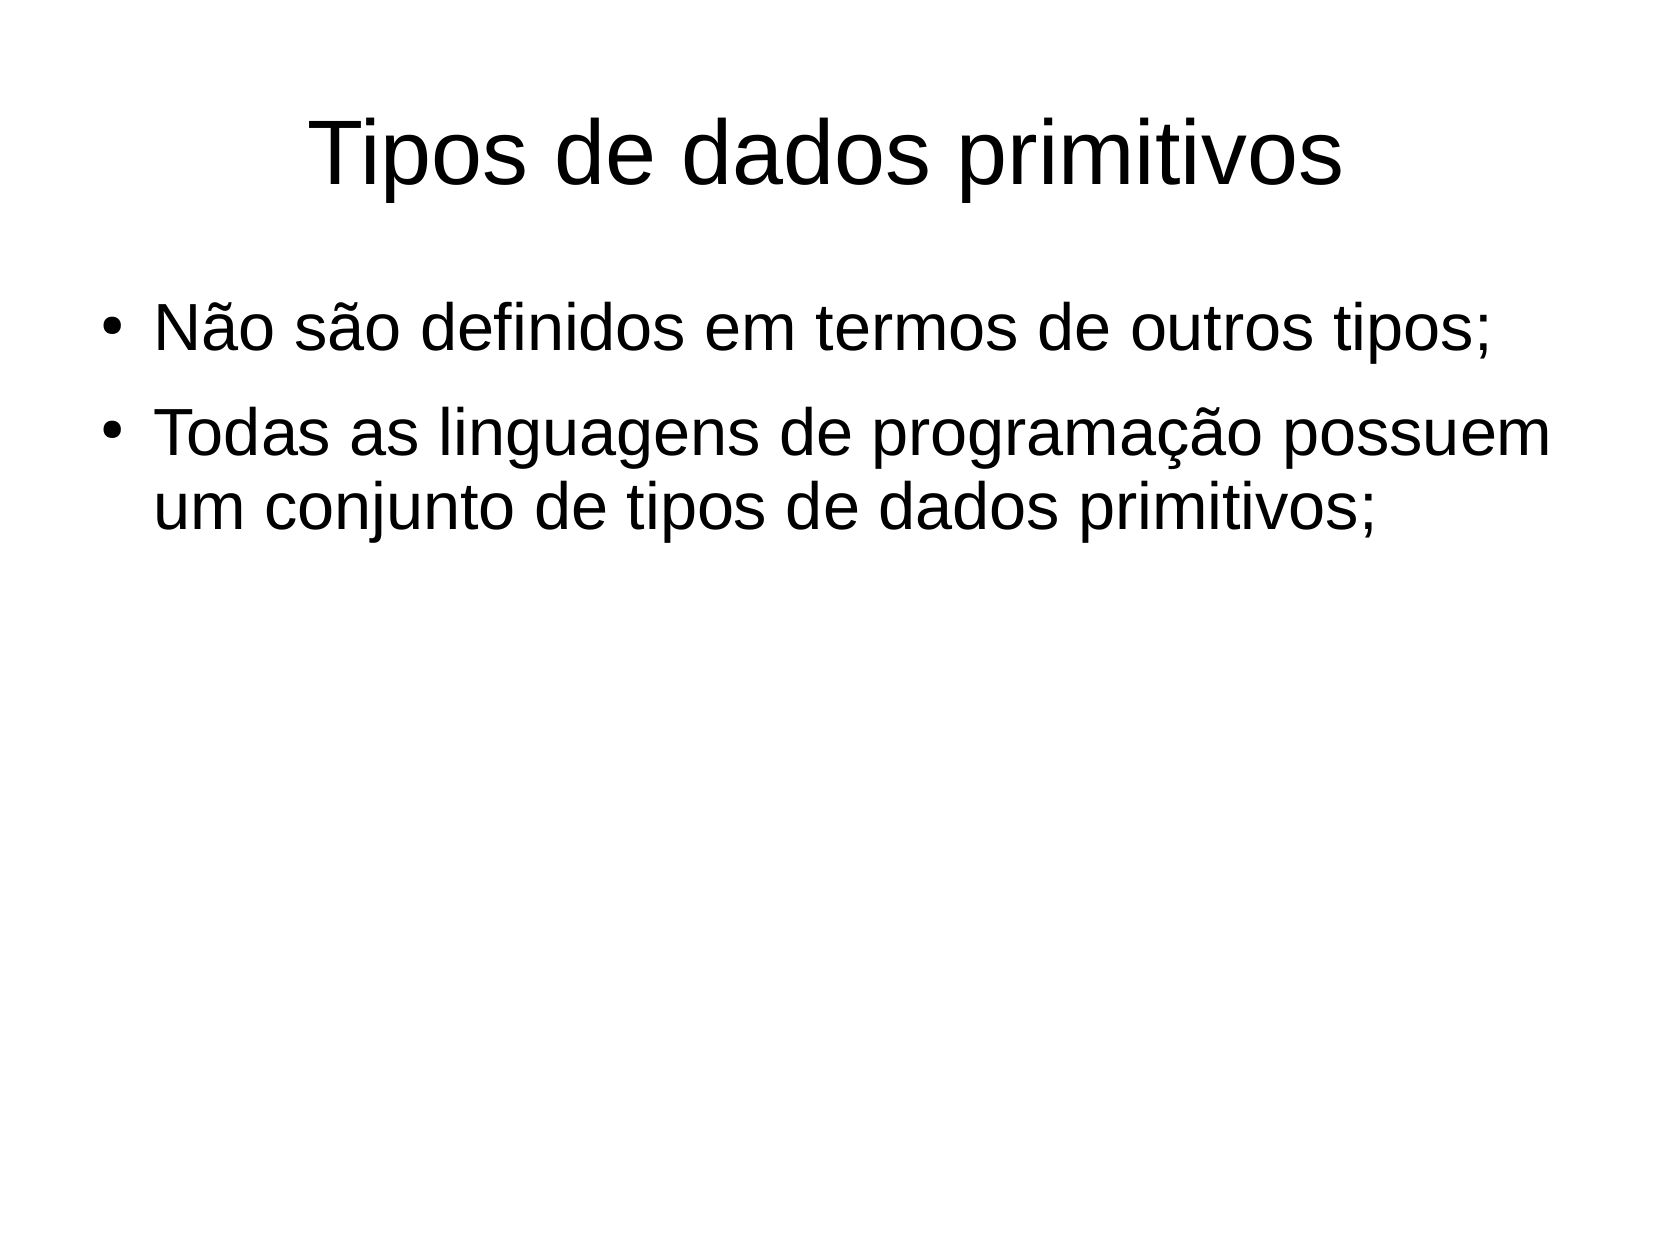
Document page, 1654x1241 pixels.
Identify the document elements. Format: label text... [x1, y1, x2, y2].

list Não são definidos em termos de outros tipos; Todas as linguagens de programação possuem um conjunto de tipos de dados primitivos; [82, 290, 1571, 1010]
title Tipos de dados primitivos [82, 49, 1571, 257]
